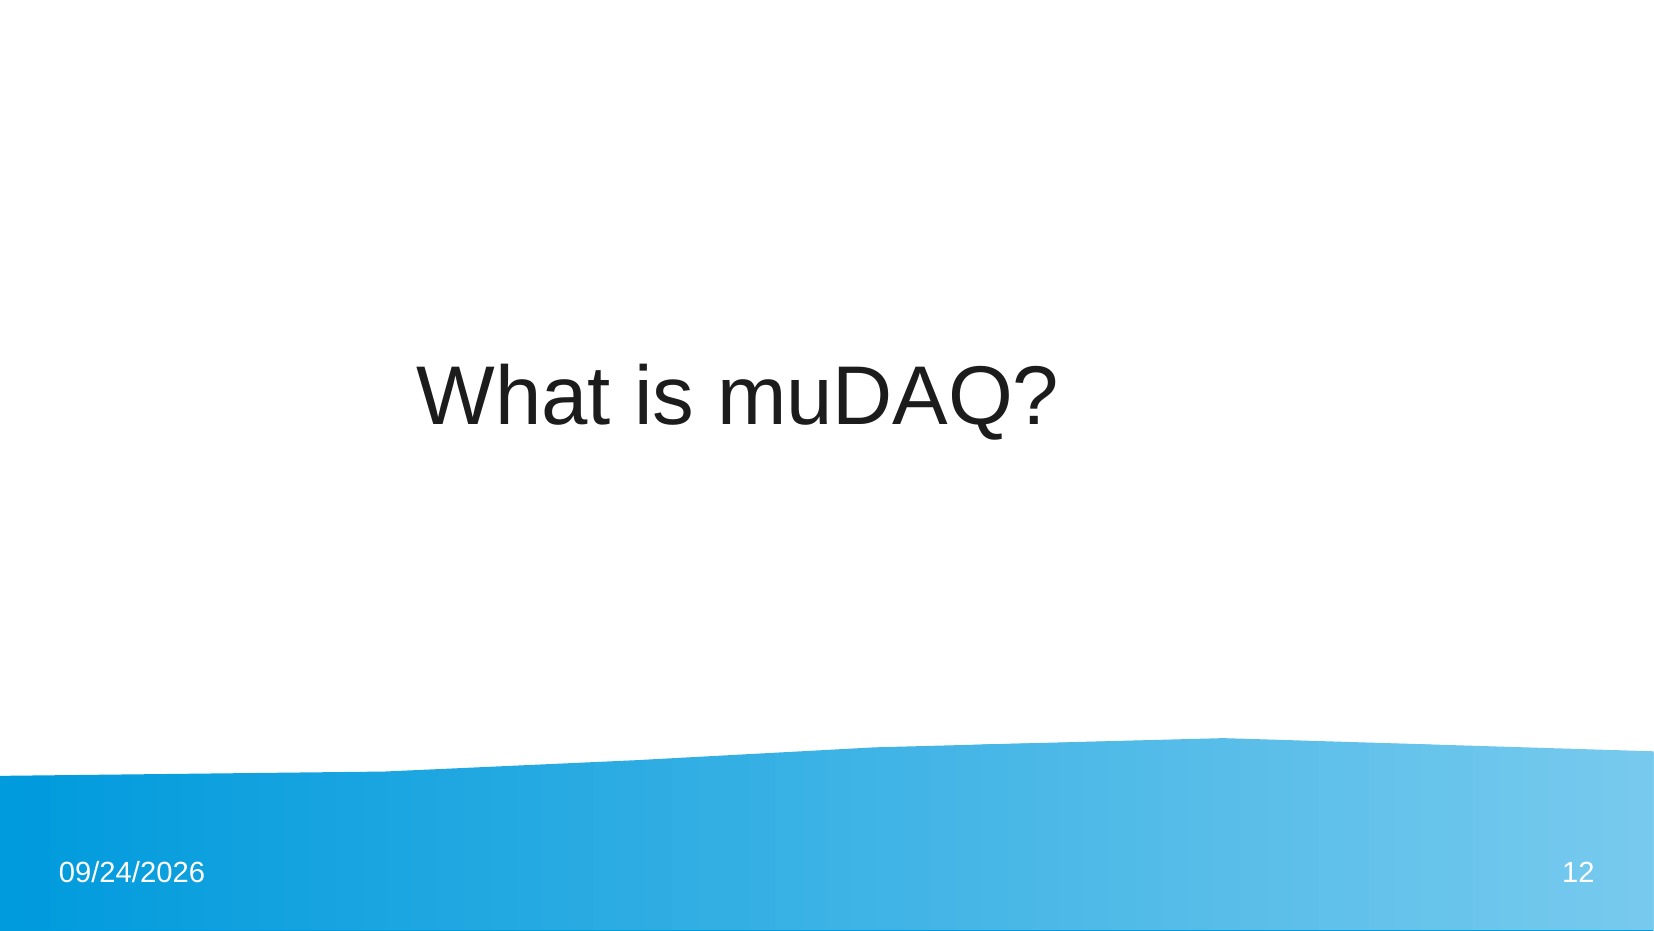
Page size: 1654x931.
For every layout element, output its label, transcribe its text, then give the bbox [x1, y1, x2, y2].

title What is muDAQ? [0, 265, 1477, 526]
